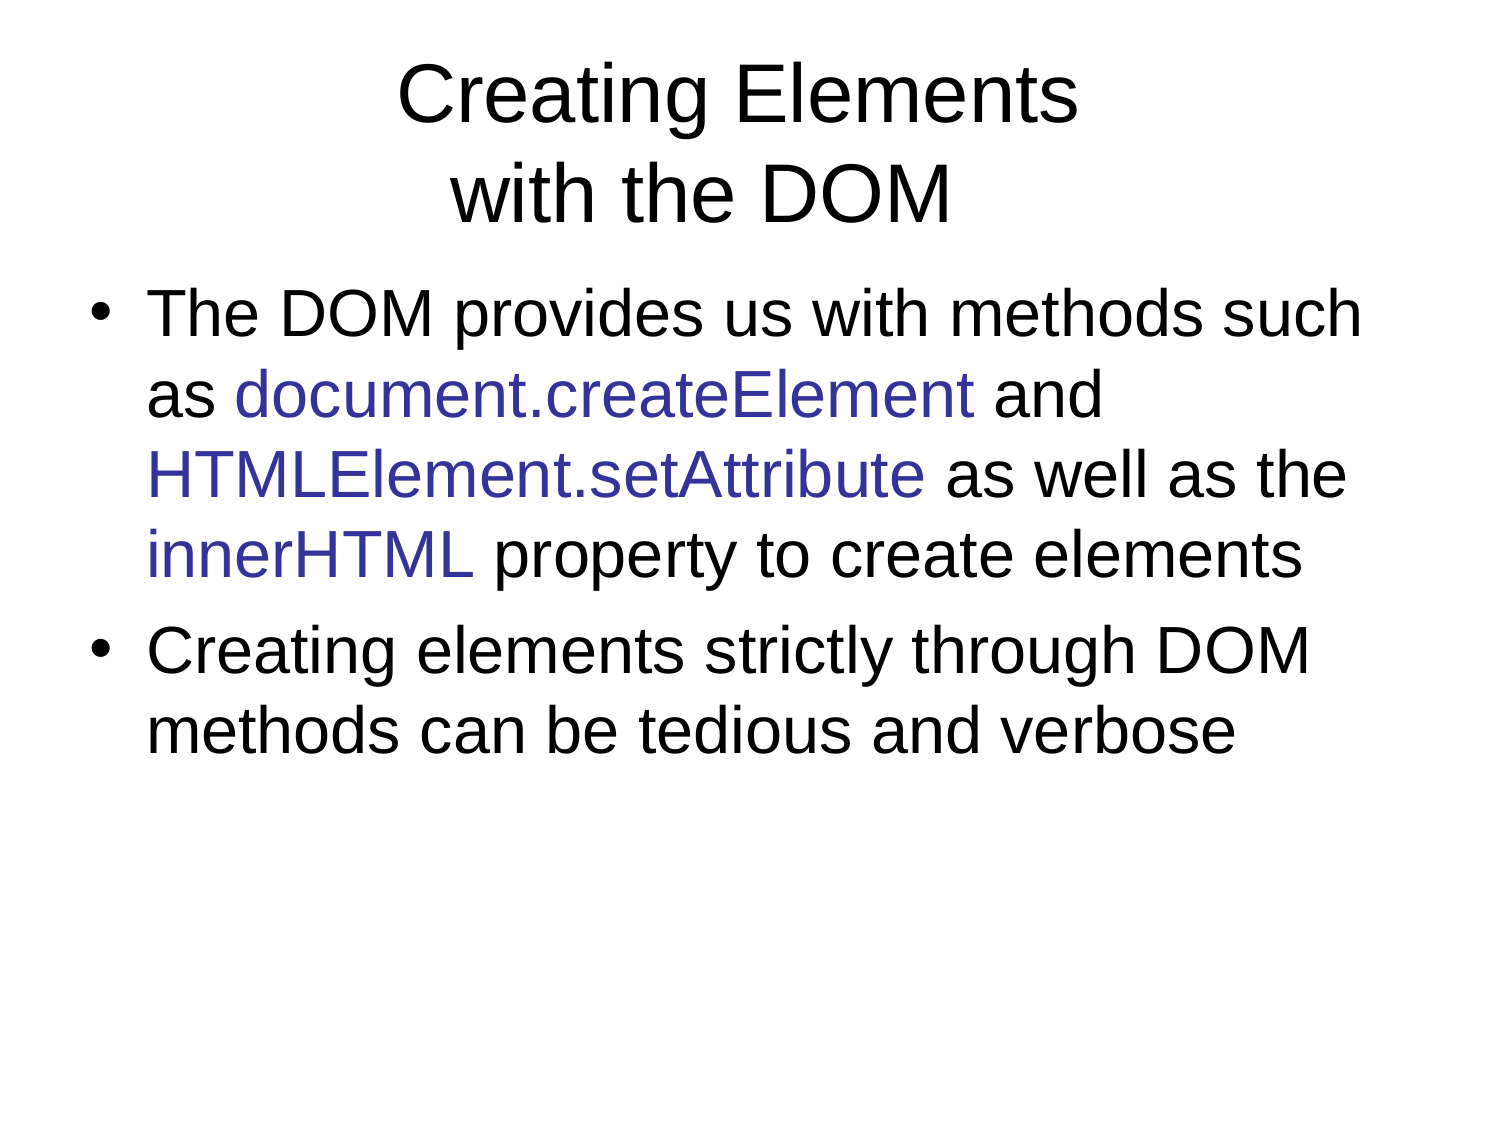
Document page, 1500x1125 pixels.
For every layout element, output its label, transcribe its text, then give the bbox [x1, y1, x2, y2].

title Creating Elements with the DOM [75, 31, 1426, 247]
list The DOM provides us with methods such as document.createElement and HTMLElement.setAttribute as well as the innerHTML property to create elements Creating elements strictly through DOM methods can be tedious and verbose [75, 262, 1426, 1006]
